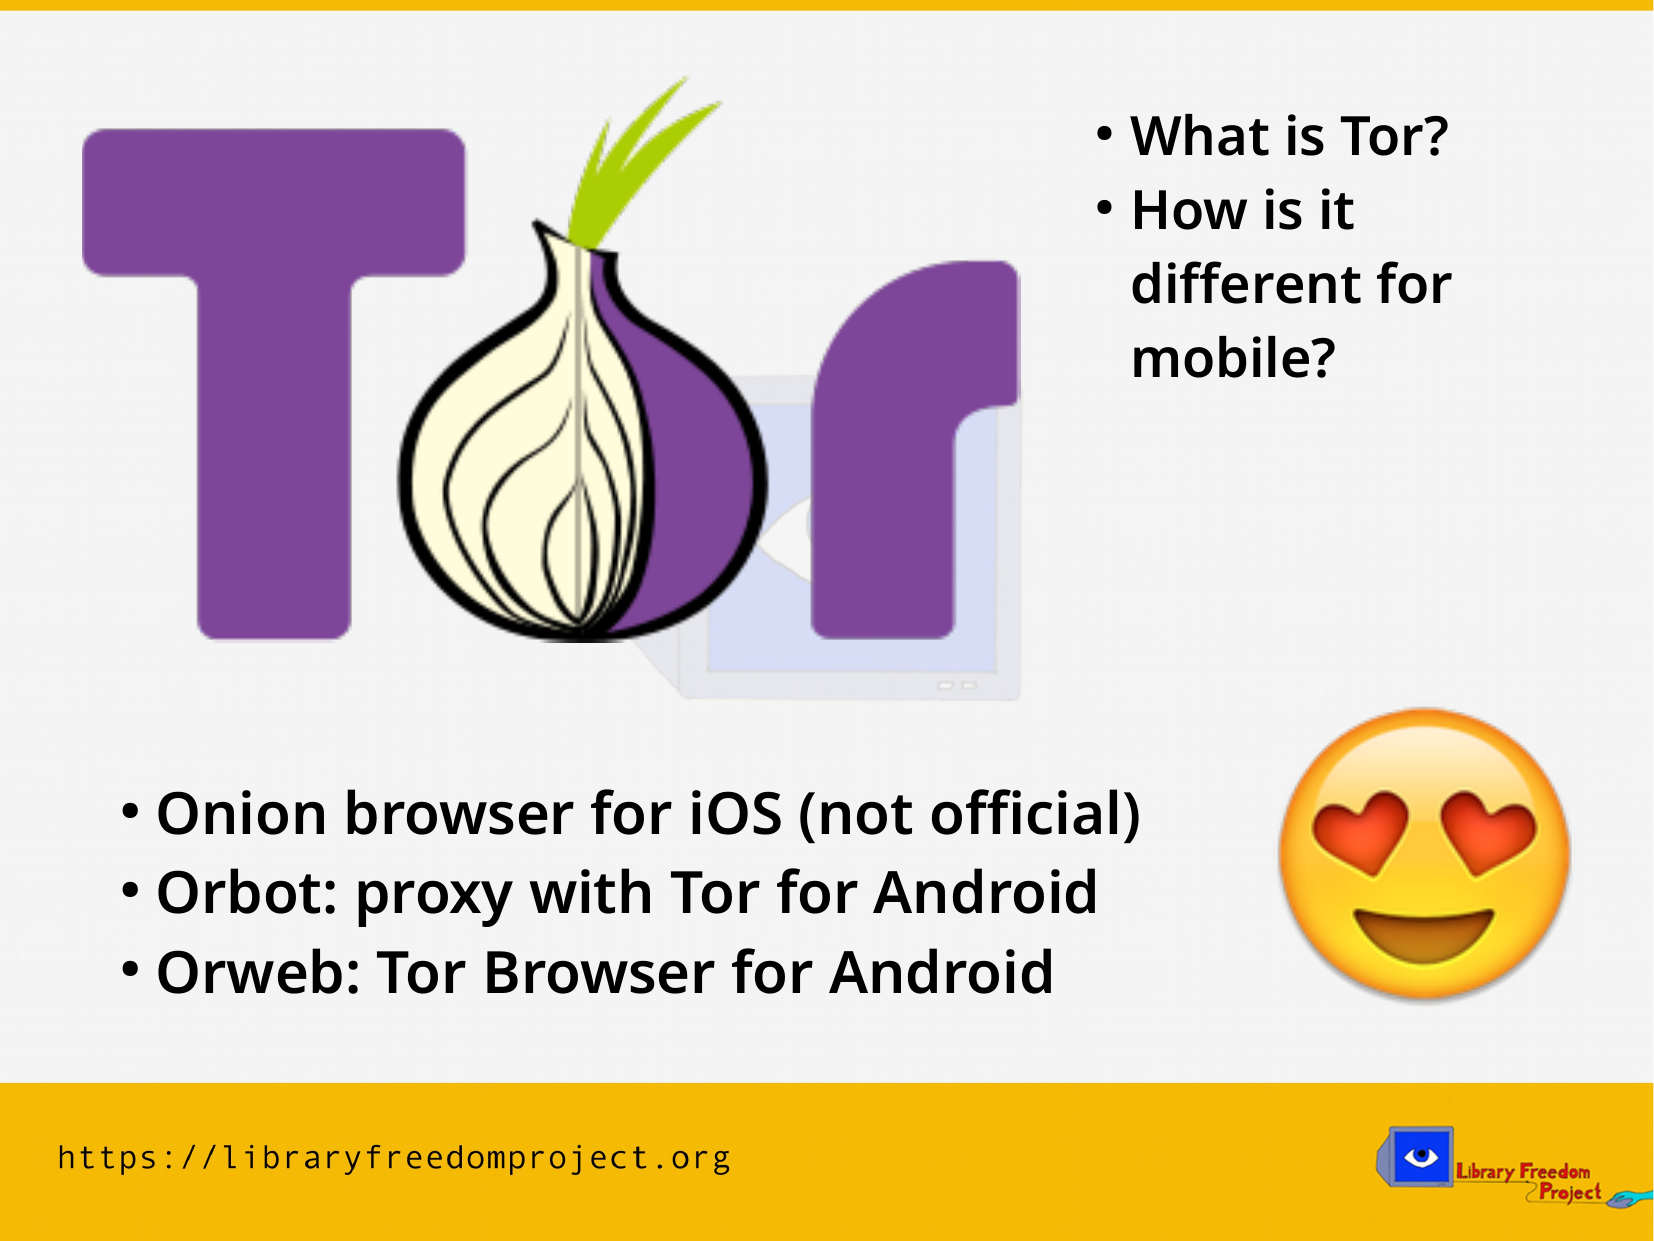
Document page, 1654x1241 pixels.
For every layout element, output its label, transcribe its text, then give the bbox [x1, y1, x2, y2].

text_box What is Tor? How is it different for mobile? [1080, 90, 1576, 405]
text_box Onion browser for iOS (not official) Orbot: proxy with Tor for Android Orweb: Tor Browser for Android [105, 765, 1396, 1023]
picture [0, 0, 1654, 1241]
